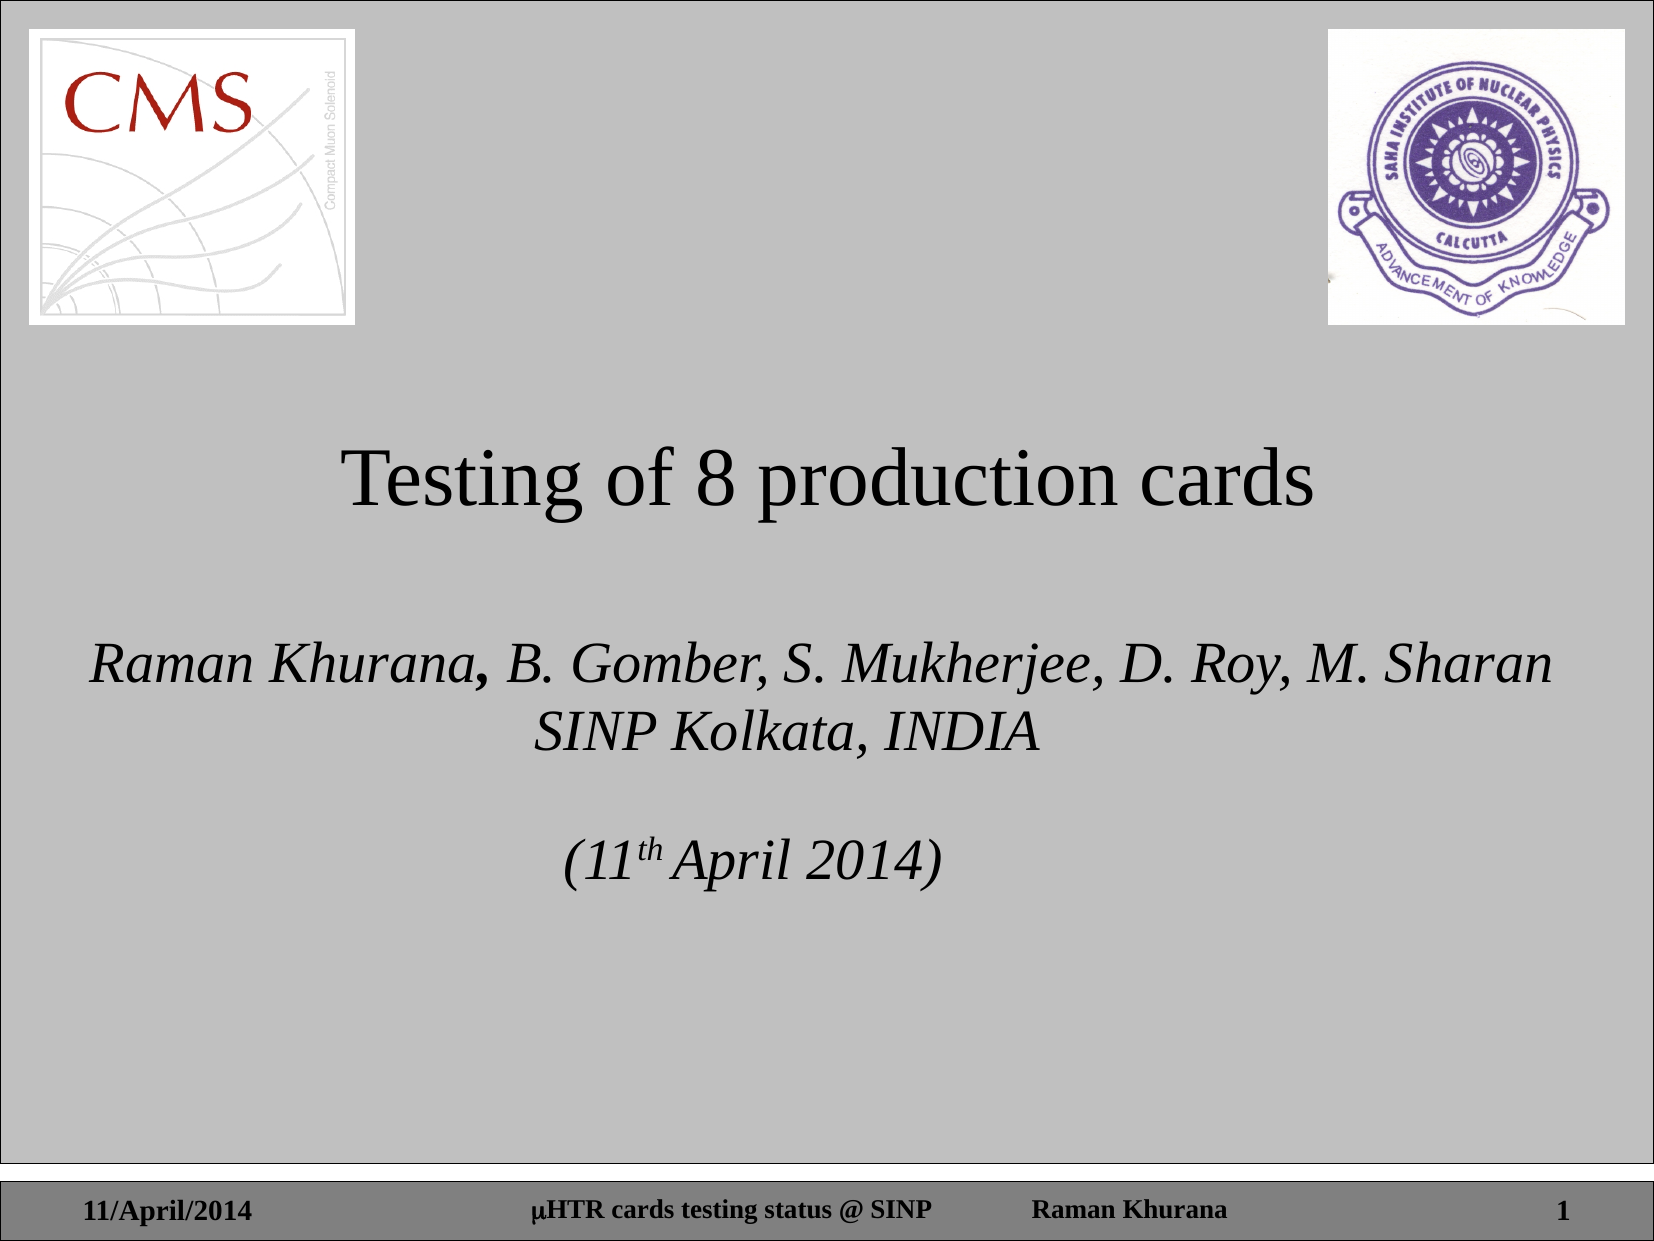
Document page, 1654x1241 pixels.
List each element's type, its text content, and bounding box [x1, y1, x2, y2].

picture [29, 29, 355, 325]
text_box Testing of 8 production cards Raman Khurana, B. Gomber, S. Mukherjee, D. Roy, M. Sharan SINP Kolkata, INDIA (11th April 2014) [55, 423, 1619, 903]
picture [1328, 29, 1625, 325]
text_box [0, 0, 1654, 1164]
